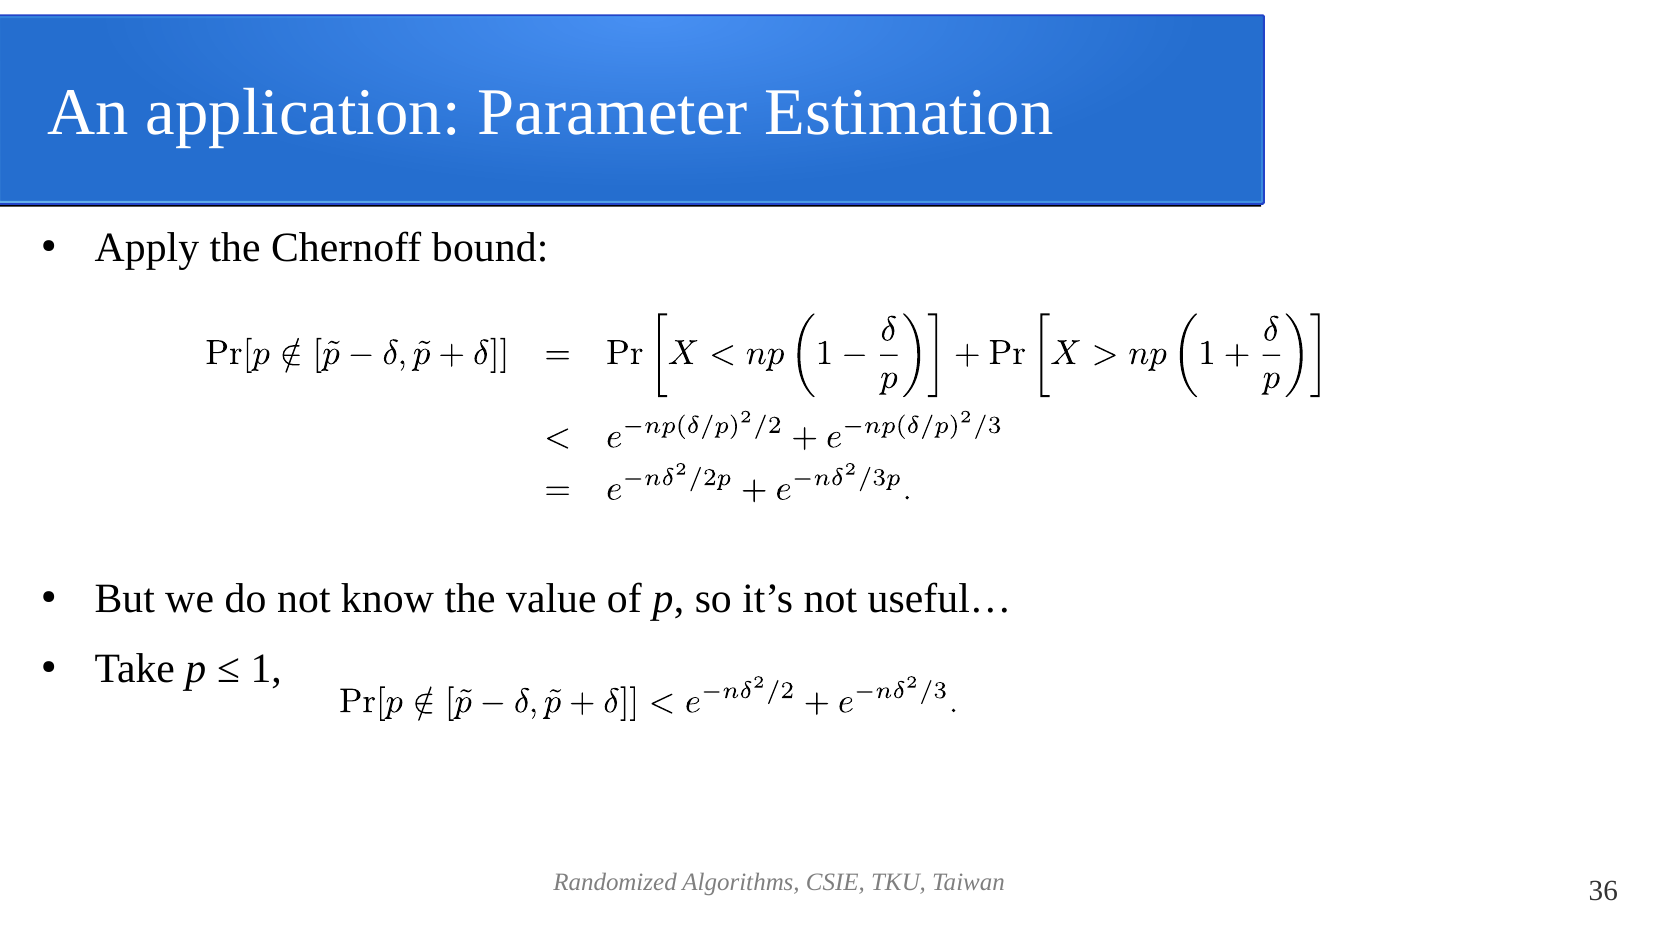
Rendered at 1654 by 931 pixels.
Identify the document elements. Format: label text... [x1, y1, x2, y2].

picture [205, 313, 1320, 503]
picture [337, 674, 957, 723]
list Apply the Chernoff bound: But we do not know the value of p, so it’s not useful… Take p ≤ 1, [23, 224, 1512, 851]
title An application: Parameter Estimation [47, 35, 1199, 189]
